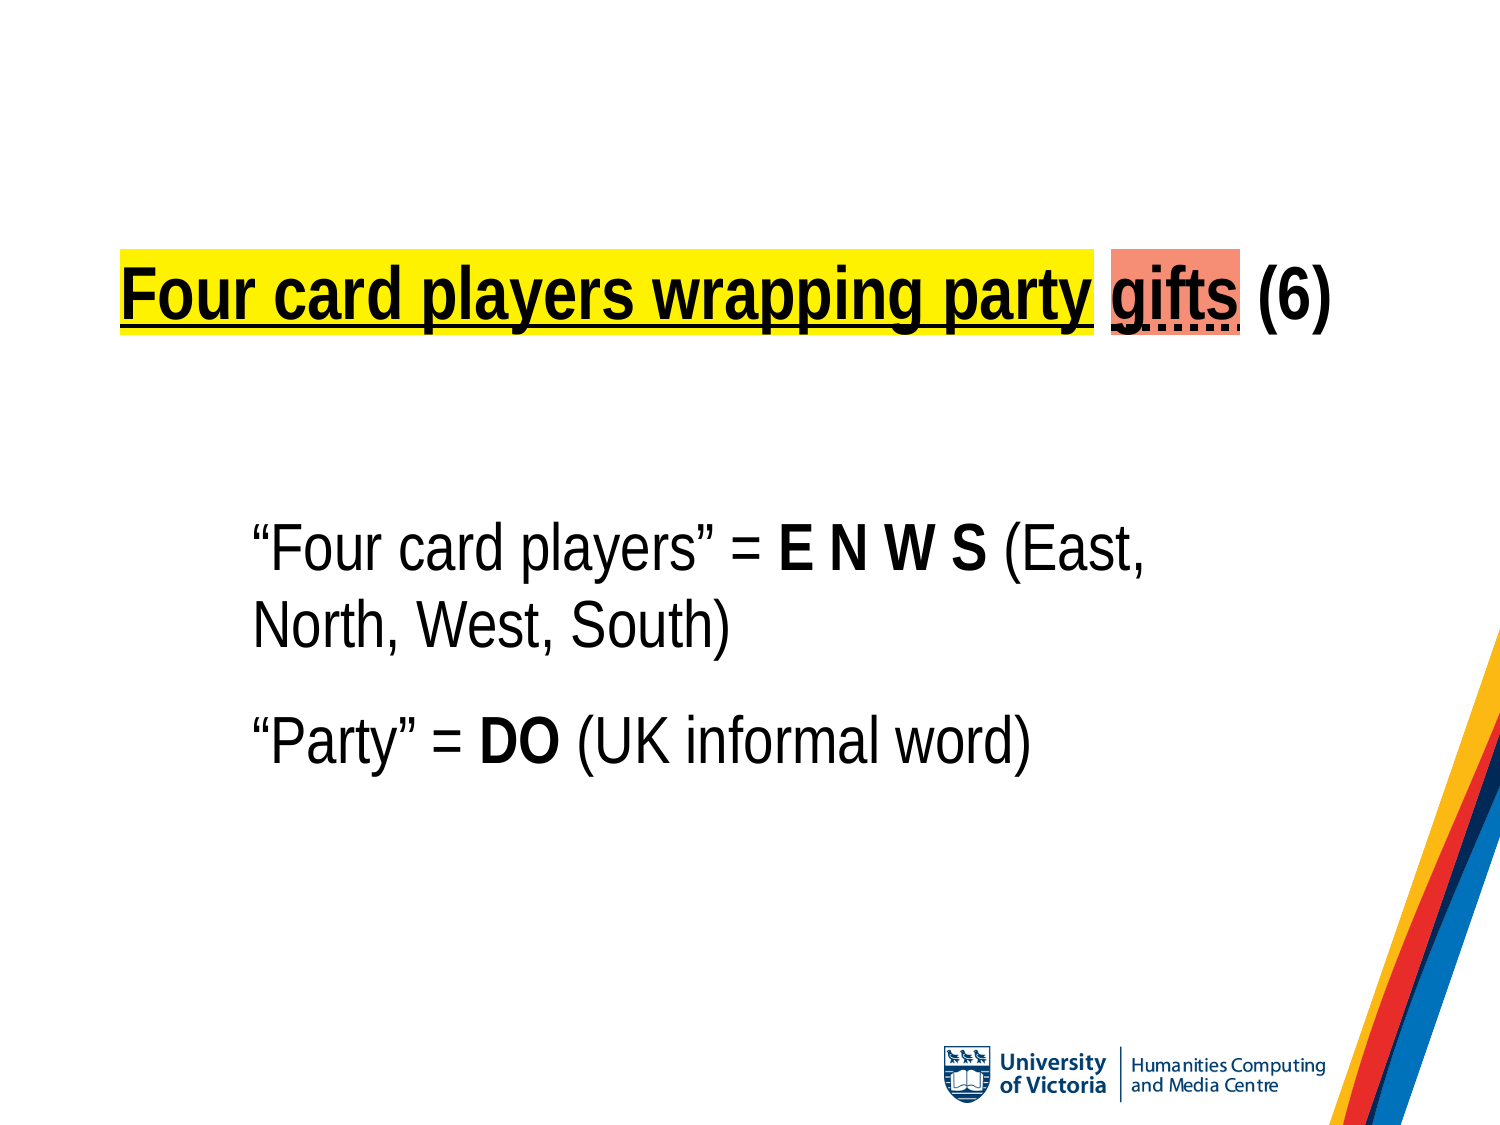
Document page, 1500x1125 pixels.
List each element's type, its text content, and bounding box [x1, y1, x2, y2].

picture [0, 0, 1500, 1125]
list “Four card players” = E N W S (East, North, West, South) “Party” = DO (UK informal word) [181, 507, 1209, 1015]
title Four card players wrapping party gifts (6) [120, 198, 1380, 386]
